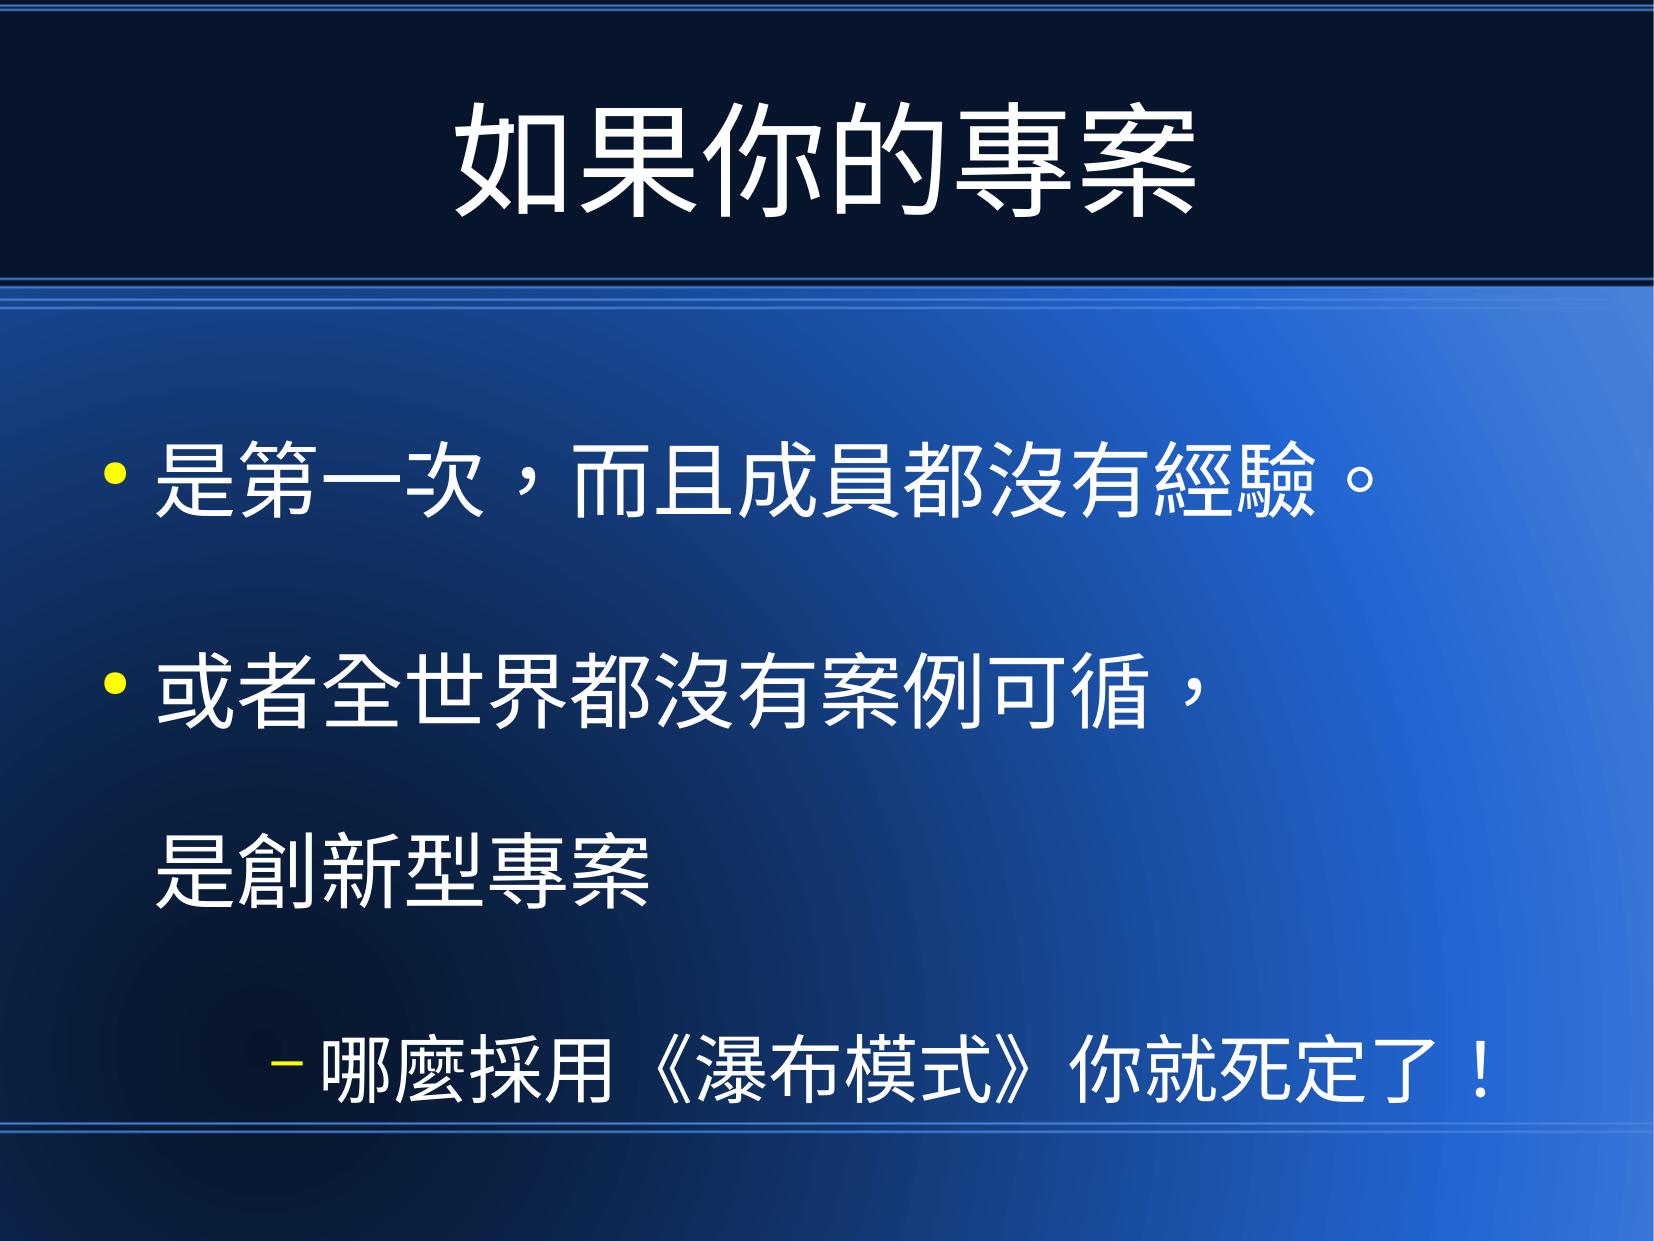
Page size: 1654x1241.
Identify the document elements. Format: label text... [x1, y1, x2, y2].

list 是第一次，而且成員都沒有經驗。 或者全世界都沒有案例可循， 是創新型專案 哪麼採用《瀑布模式》你就死定了！ [82, 355, 1571, 1241]
title 如果你的專案 [82, 49, 1571, 257]
picture [0, 0, 1654, 1241]
